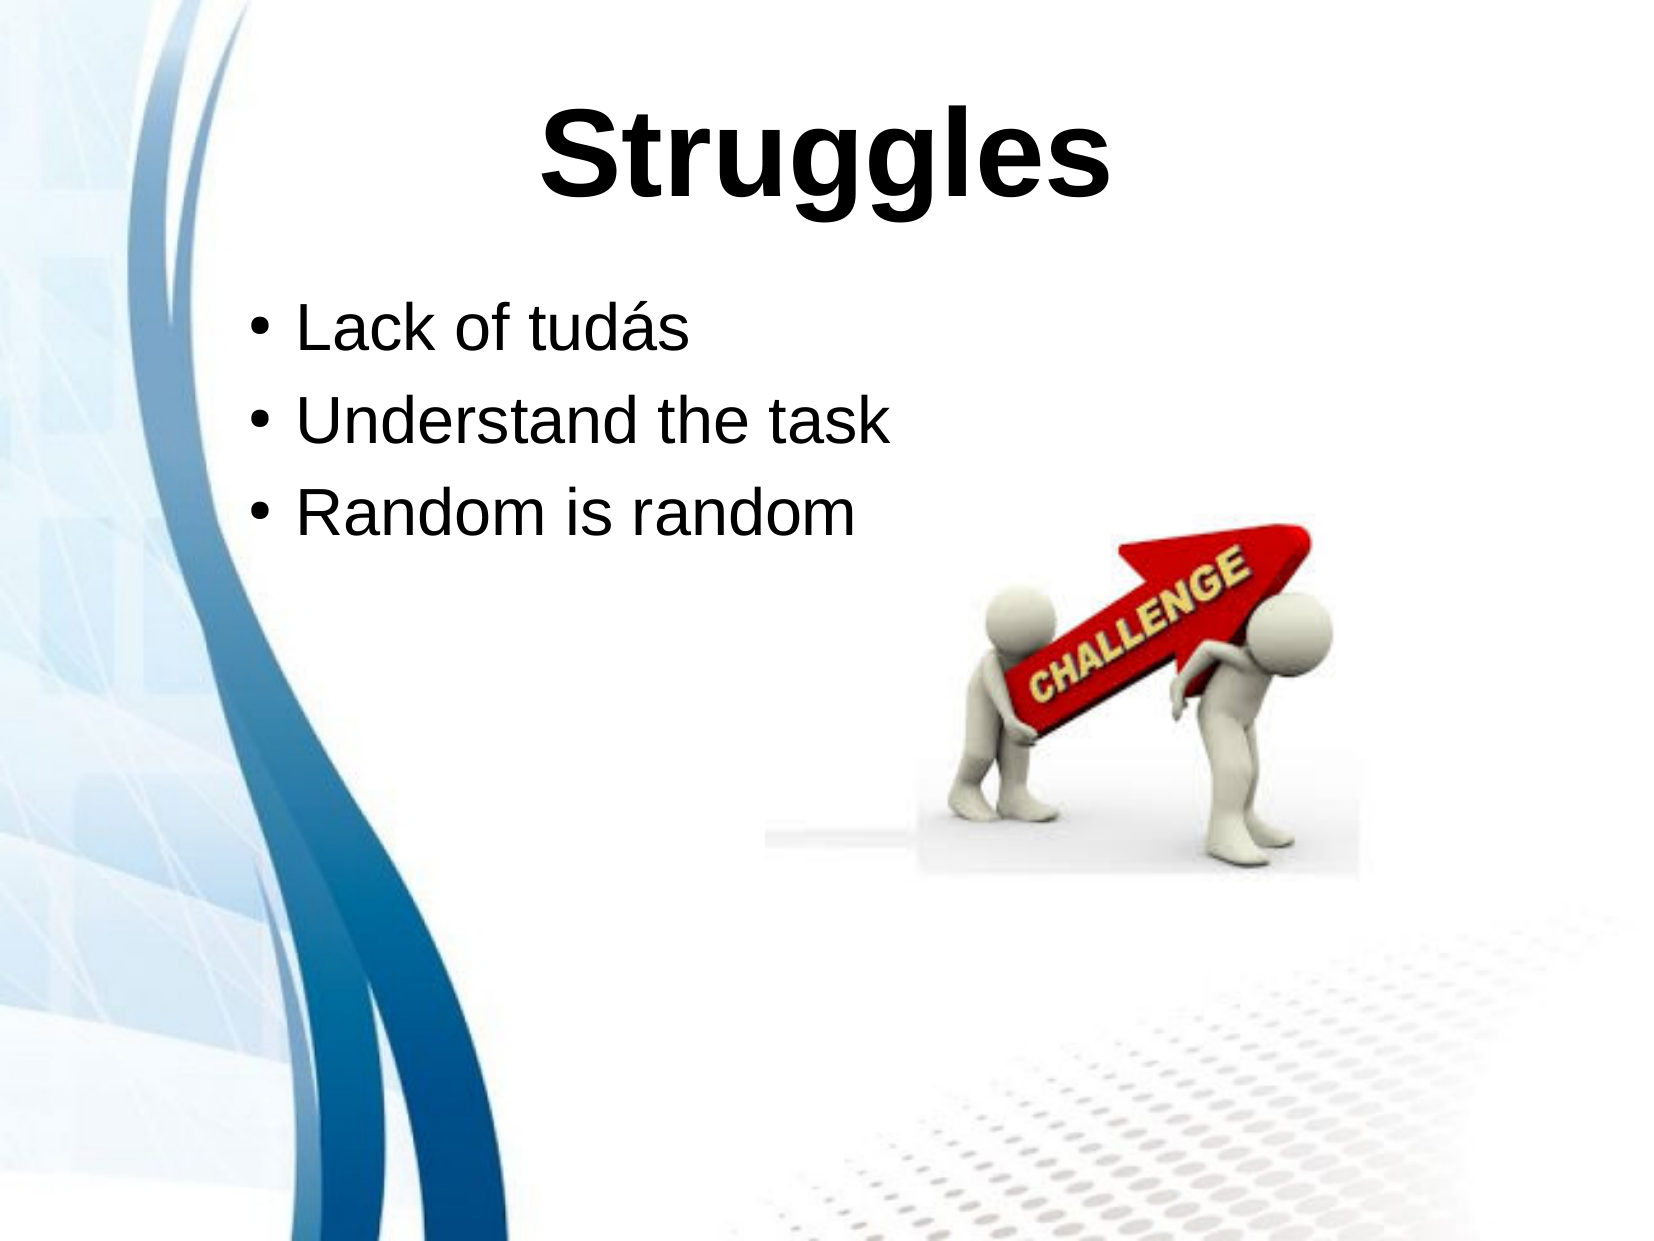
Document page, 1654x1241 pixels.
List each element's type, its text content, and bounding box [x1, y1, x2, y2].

list Lack of tudás Understand the task Random is random [82, 290, 1571, 1010]
title Struggles [82, 49, 1571, 257]
picture [0, 0, 1654, 1241]
